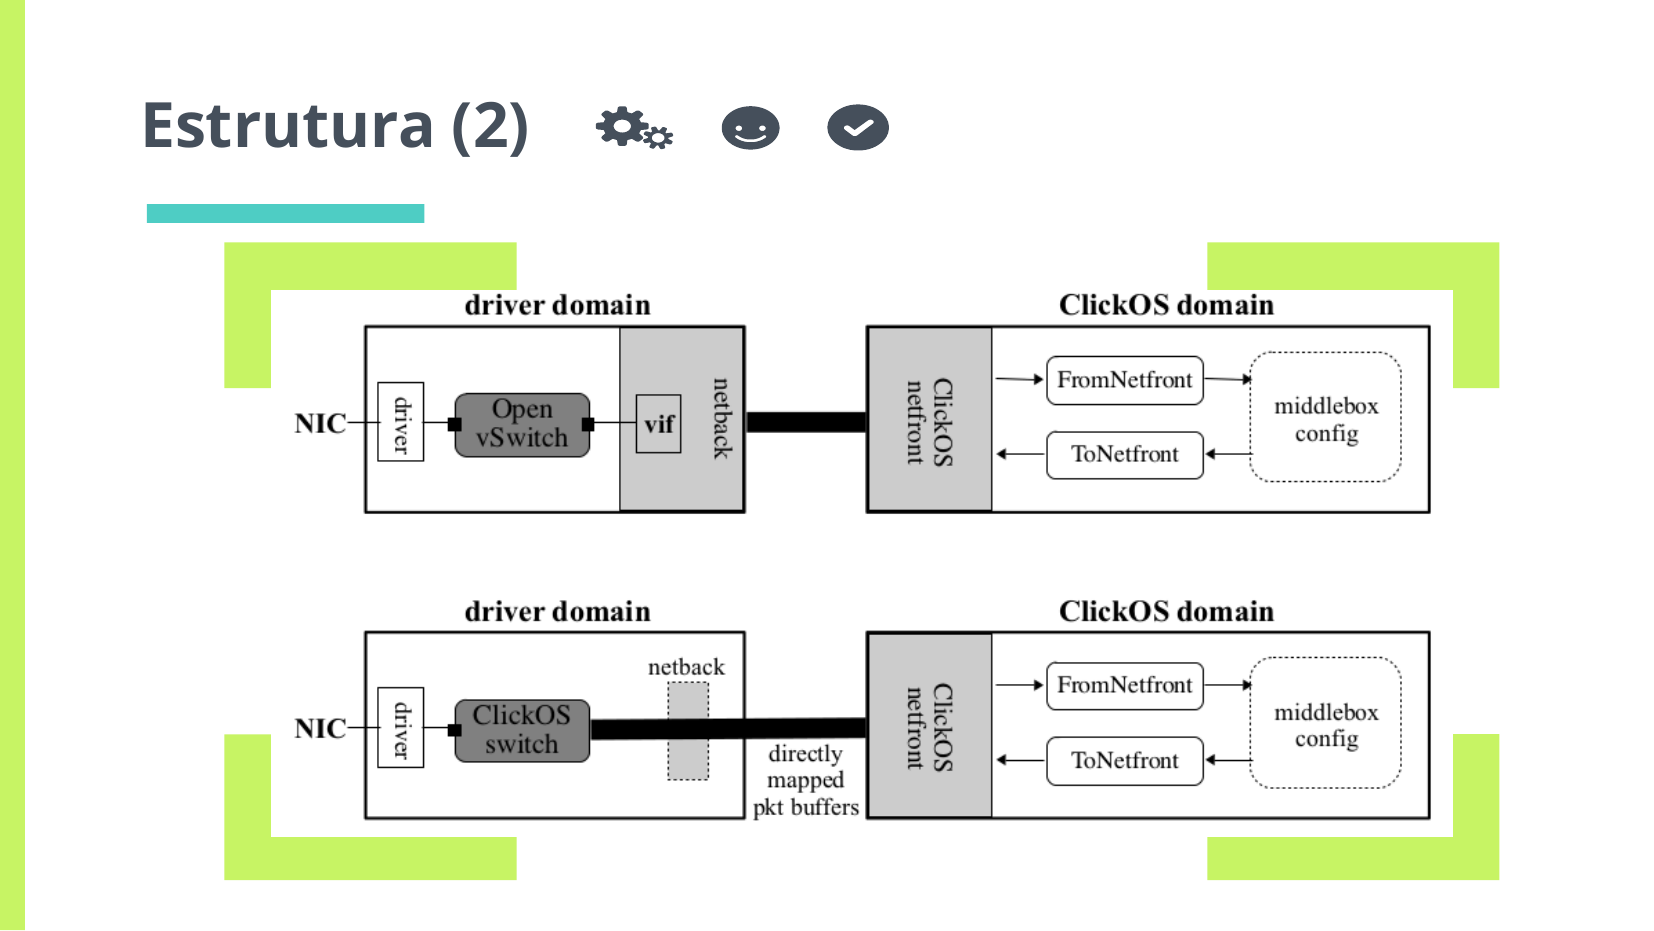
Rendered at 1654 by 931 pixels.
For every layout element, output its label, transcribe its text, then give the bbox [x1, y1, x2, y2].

text_box [827, 104, 889, 151]
text_box [721, 106, 780, 150]
picture [271, 290, 1453, 845]
text_box [224, 734, 517, 881]
text_box [224, 242, 517, 389]
text_box [595, 106, 674, 150]
text_box [1207, 734, 1500, 881]
title Estrutura (2) [124, 0, 1529, 176]
text_box [1207, 242, 1500, 389]
